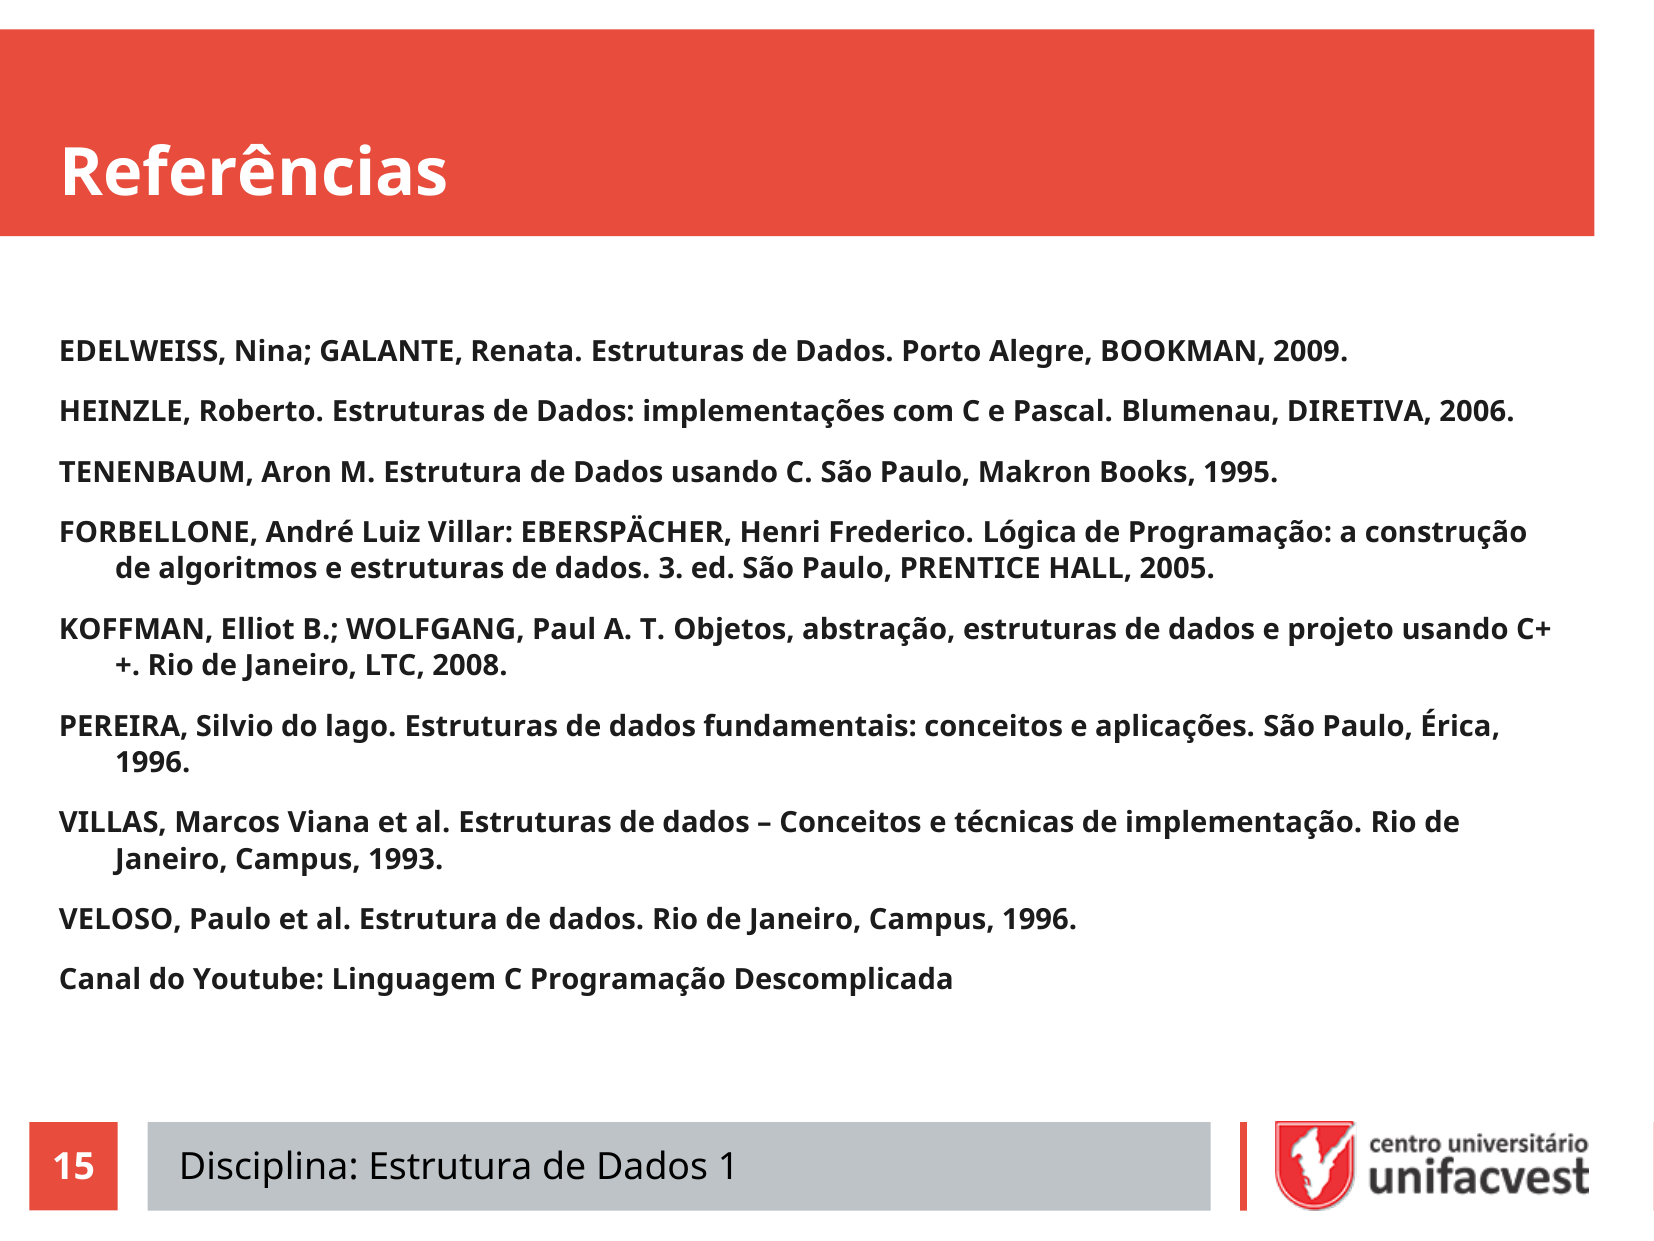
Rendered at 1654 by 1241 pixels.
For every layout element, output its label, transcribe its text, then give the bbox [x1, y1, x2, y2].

text_box Disciplina: Estrutura de Dados 1 [164, 1132, 1214, 1196]
picture [1275, 1121, 1589, 1211]
text_box [1248, 1120, 1654, 1212]
list EDELWEISS, Nina; GALANTE, Renata. Estruturas de Dados. Porto Alegre, BOOKMAN, 2009. HEINZLE, Roberto. Estruturas de Dados: implementações com C e Pascal. Blumenau, DIRETIVA, 2006. TENENBAUM, Aron M. Estrutura de Dados usando C. São Paulo, Makron Books, 1995. FORBELLONE, André Luiz Villar: EBERSPÄCHER, Henri Frederico. Lógica de Programação: a construção de algoritmos e estruturas de dados. 3. ed. São Paulo, PRENTICE HALL, 2005. KOFFMAN, Elliot B.; WOLFGANG, Paul A. T. Objetos, abstração, estruturas de dados e projeto usando C++. Rio de Janeiro, LTC, 2008. PEREIRA, Silvio do lago. Estruturas de dados fundamentais: conceitos e aplicações. São Paulo, Érica, 1996. VILLAS, Marcos Viana et al. Estruturas de dados – Conceitos e técnicas de implementação. Rio de Janeiro, Campus, 1993. VELOSO, Paulo et al. Estrutura de dados. Rio de Janeiro, Campus, 1996. Canal do Youtube: Linguagem C Programação Descomplicada [59, 330, 1566, 1099]
title Referências [59, 60, 1595, 209]
